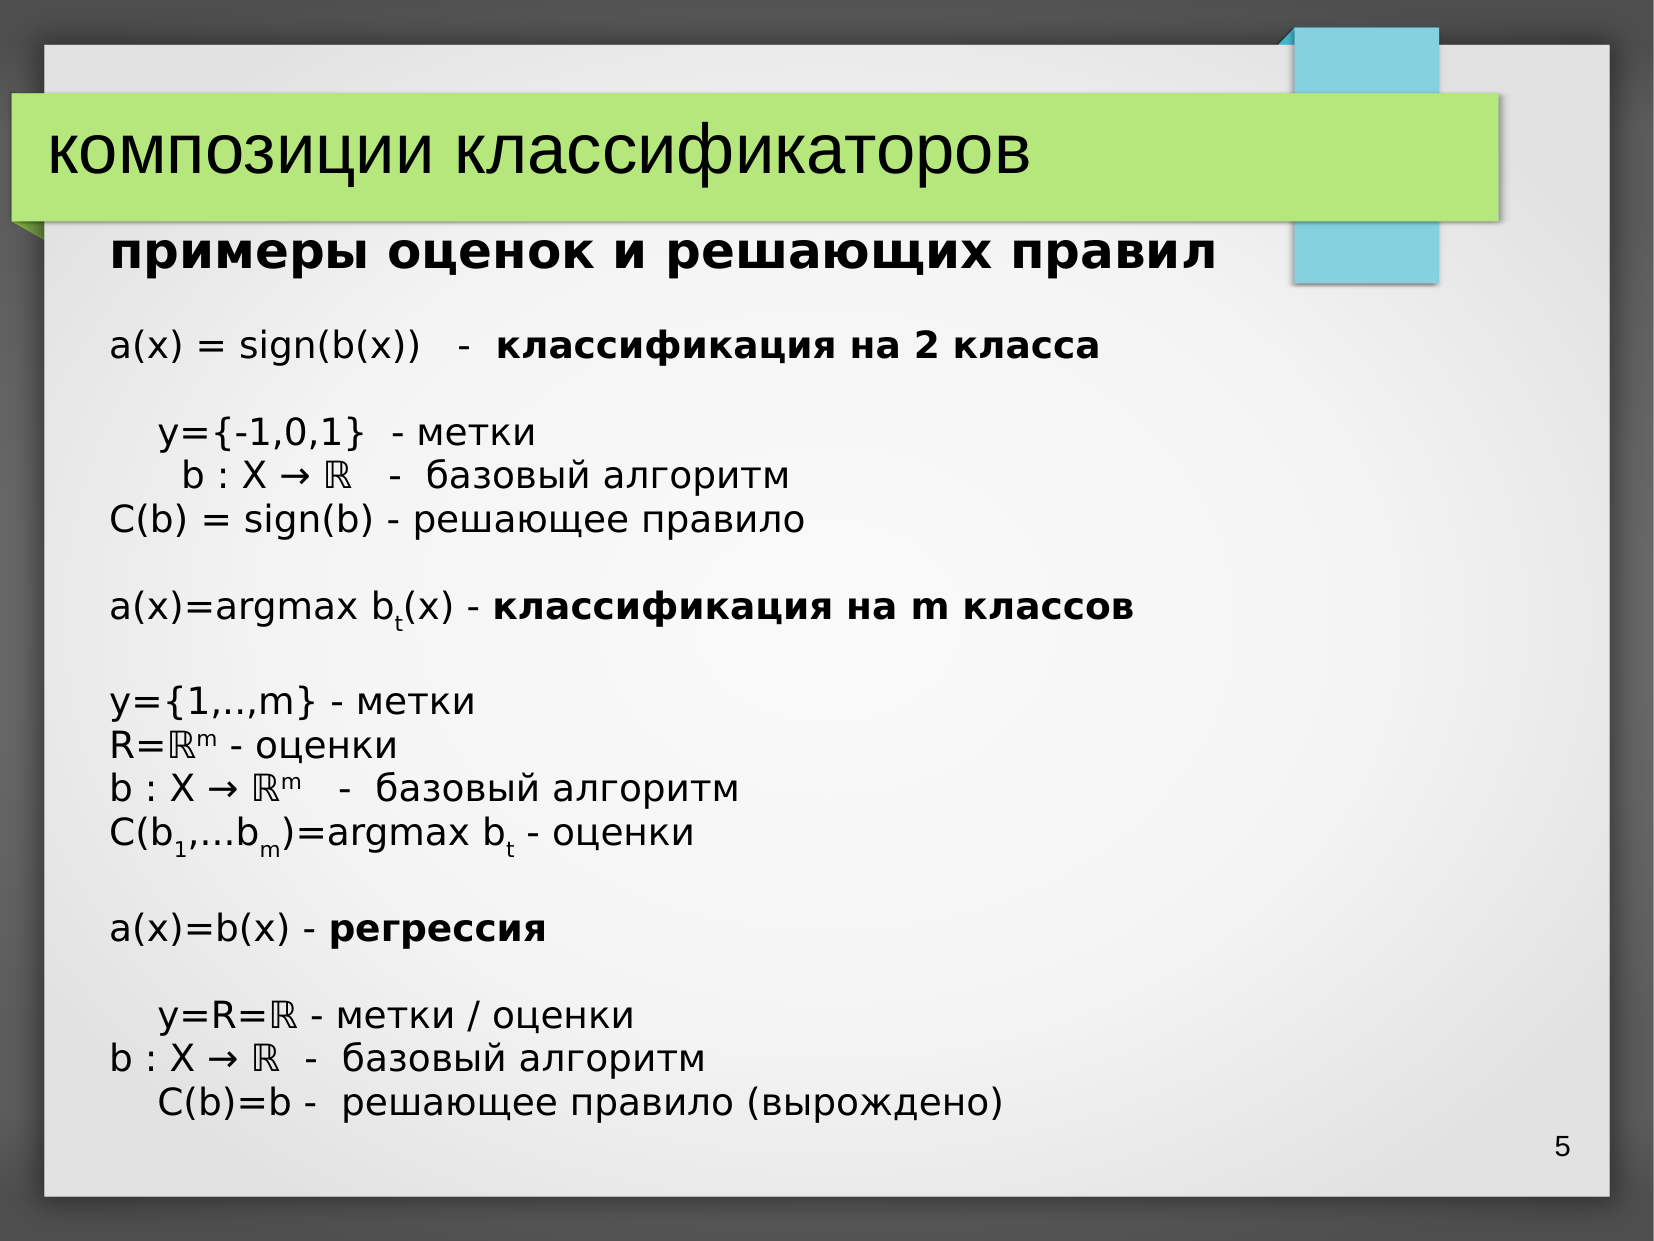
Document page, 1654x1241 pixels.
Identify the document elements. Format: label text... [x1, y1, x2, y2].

picture [0, 0, 1654, 1241]
title композиции классификаторов [47, 109, 1501, 189]
text_box примеры оценок и решающих правил a(x) = sign(b(x)) - классификация на 2 класса y={-1,0,1} - метки b : X → ℝ - базовый алгоритм C(b) = sign(b) - решающее правило a(x)=argmax bt(x) - классификация на m классов y={1,..,m} - метки R=ℝm - оценки b : X → ℝm - базовый алгоритм C(b1,...bm)=argmax bt - оценки a(x)=b(x) - регрессия y=R=ℝ - метки / оценки b : X → ℝ - базовый алгоритм C(b)=b - решающее правило (вырождено) [94, 214, 1453, 1170]
